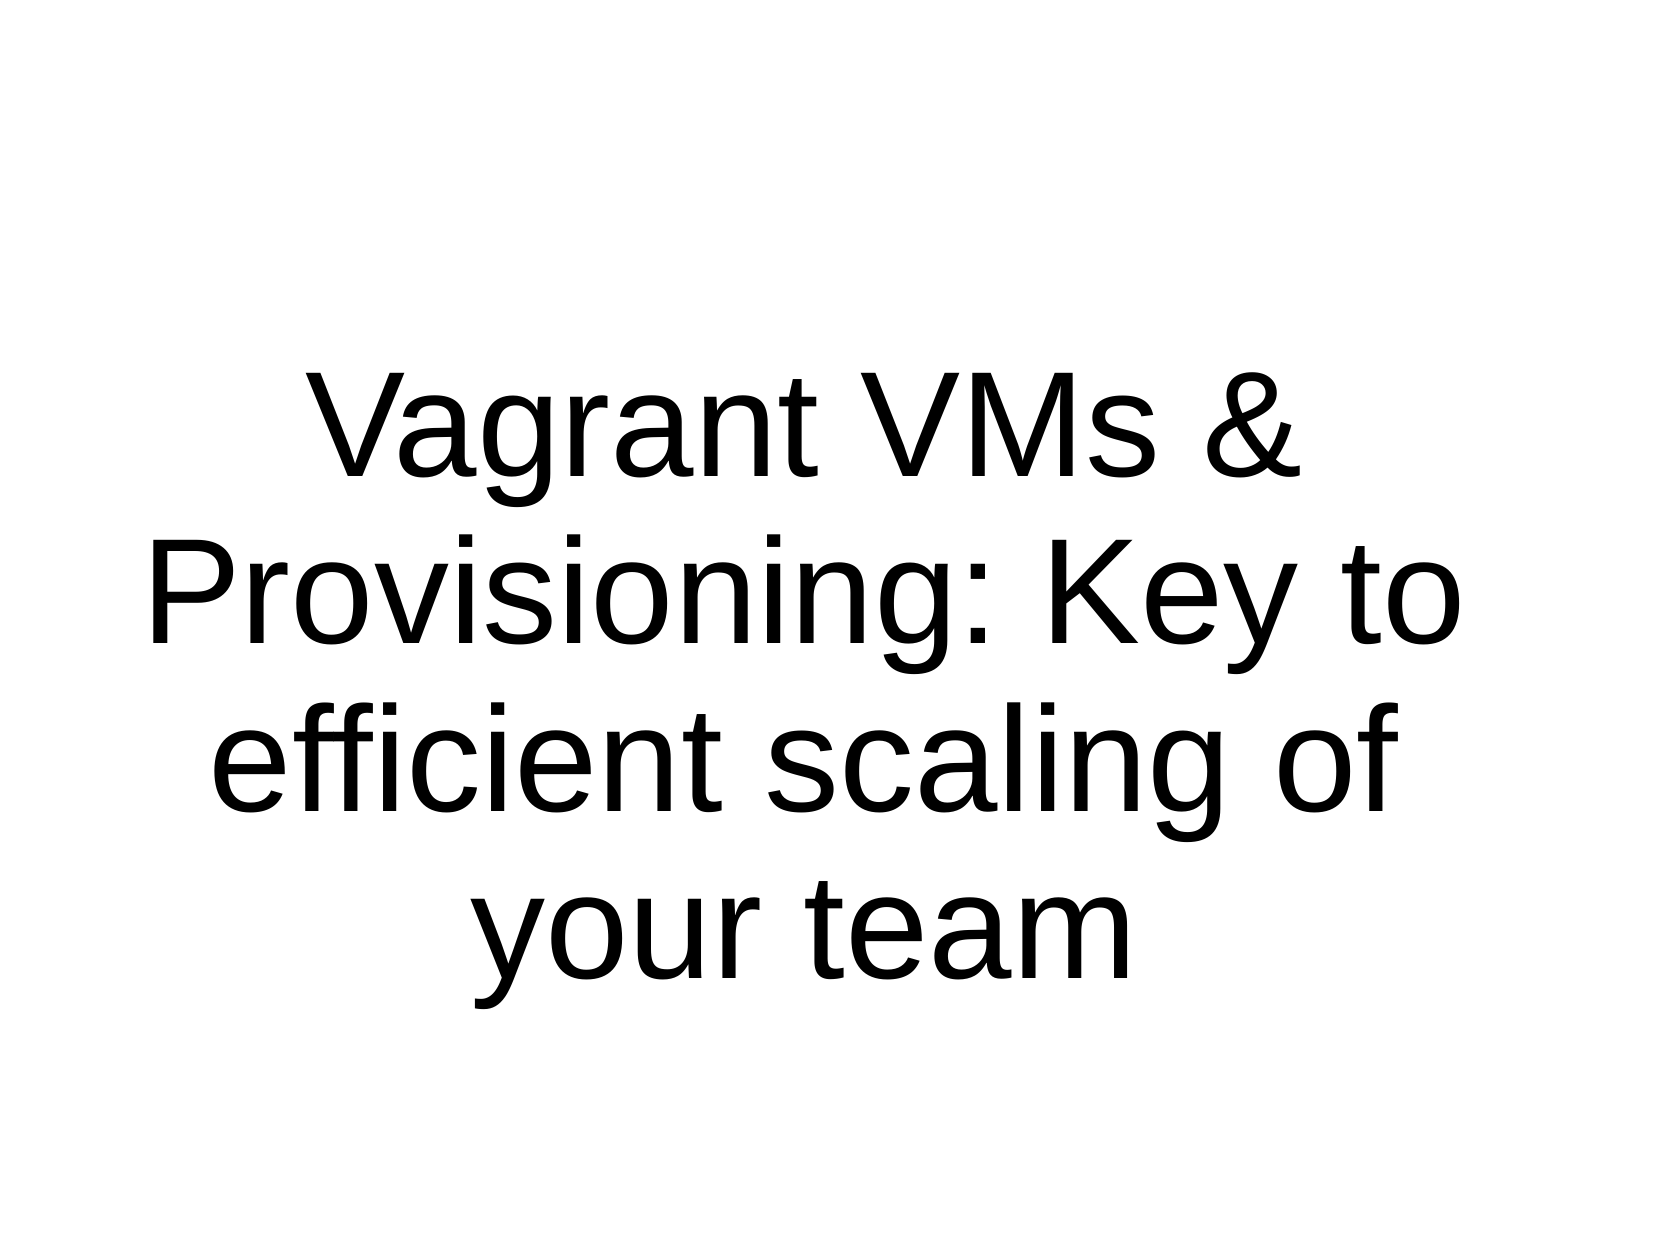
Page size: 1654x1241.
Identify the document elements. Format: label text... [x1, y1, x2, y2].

subtitle Vagrant VMs & Provisioning: Key to efficient scaling of your team [60, 315, 1549, 1036]
